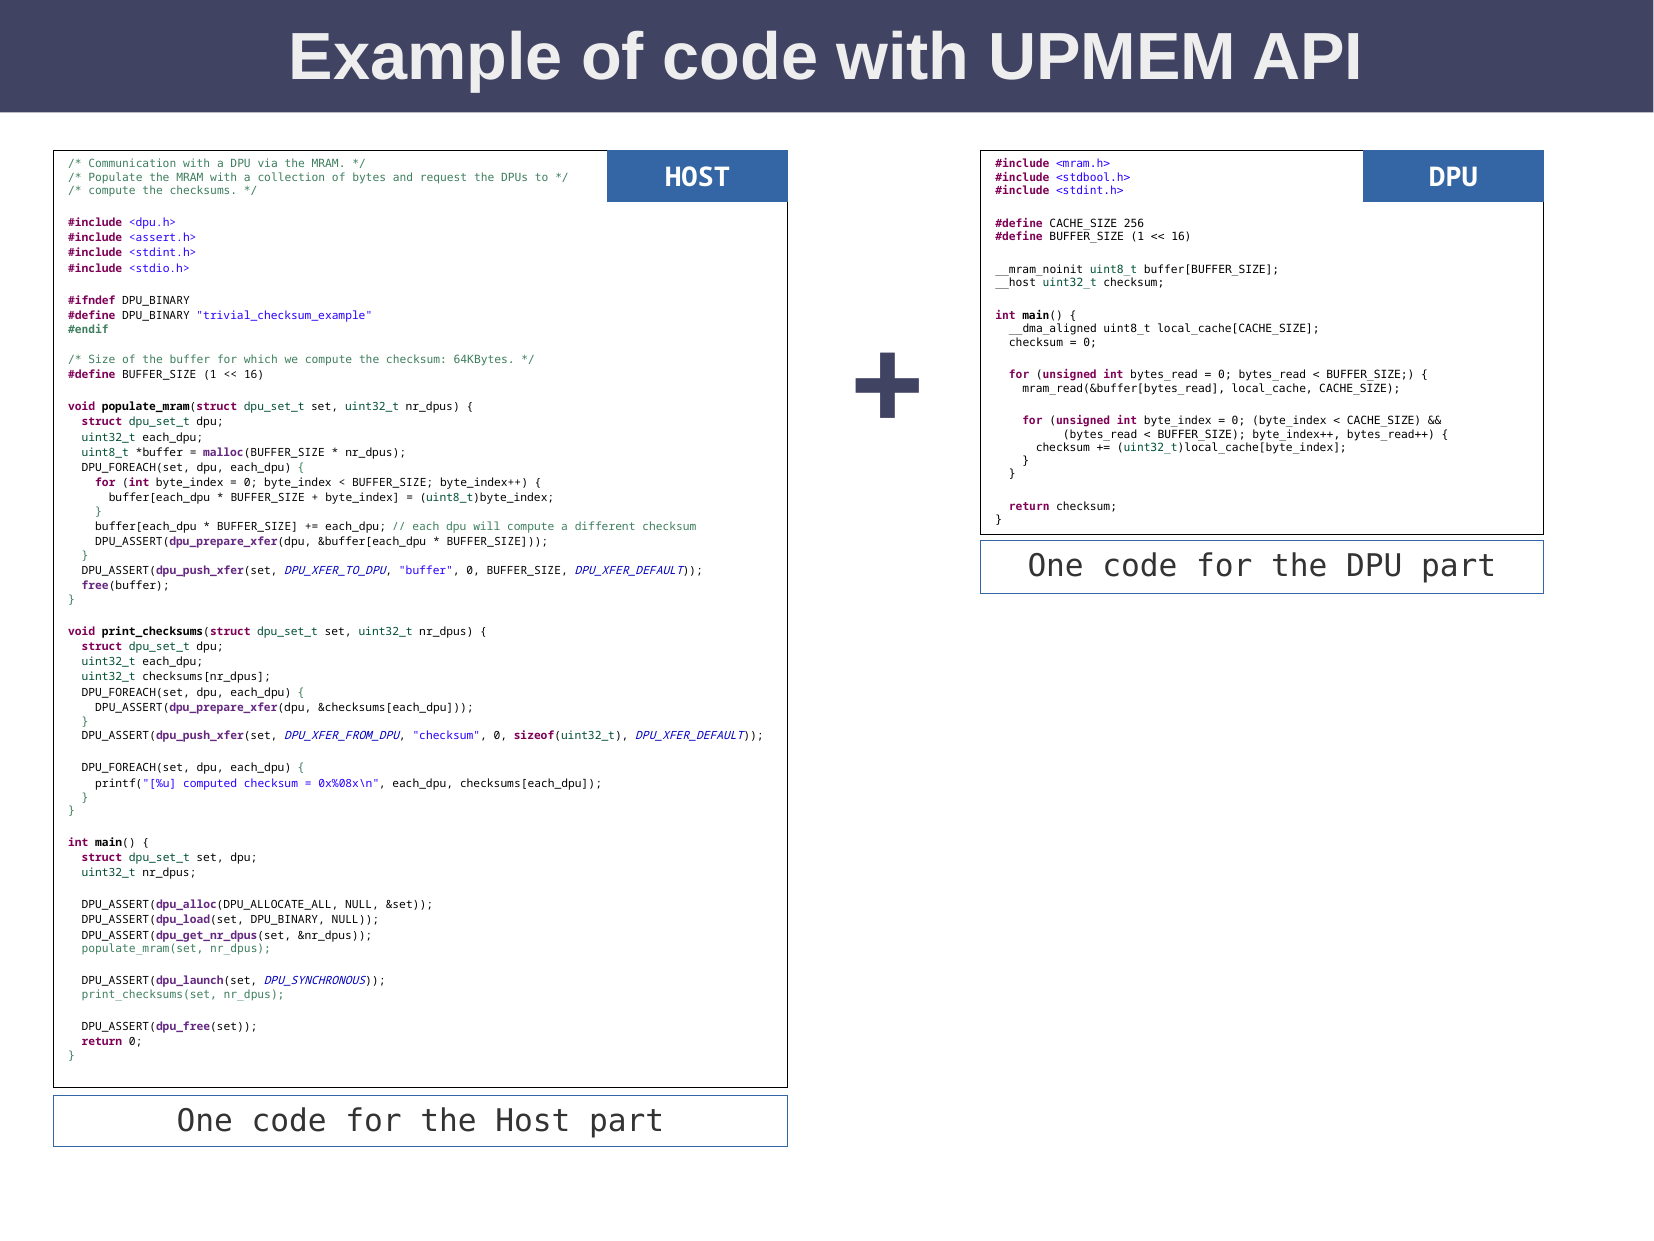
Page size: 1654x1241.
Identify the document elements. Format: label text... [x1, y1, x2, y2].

text_box DPU [1363, 150, 1544, 202]
text_box #include <mram.h> #include <stdbool.h> #include <stdint.h> #define CACHE_SIZE 256 #define BUFFER_SIZE (1 << 16) __mram_noinit uint8_t buffer[BUFFER_SIZE]; __host uint32_t checksum; int main() { __dma_aligned uint8_t local_cache[CACHE_SIZE]; checksum = 0; for (unsigned int bytes_read = 0; bytes_read < BUFFER_SIZE;) { mram_read(&buffer[bytes_read], local_cache, CACHE_SIZE); for (unsigned int byte_index = 0; (byte_index < CACHE_SIZE) && (bytes_read < BUFFER_SIZE); byte_index++, bytes_read++) { checksum += (uint32_t)local_cache[byte_index]; } } return checksum; } [980, 150, 1544, 535]
text_box + [832, 280, 942, 483]
text_box One code for the Host part [53, 1095, 788, 1147]
text_box /* Communication with a DPU via the MRAM. */ /* Populate the MRAM with a collection of bytes and request the DPUs to */ /* compute the checksums. */ #include <dpu.h> #include <assert.h> #include <stdint.h> #include <stdio.h> #ifndef DPU_BINARY #define DPU_BINARY "trivial_checksum_example" #endif /* Size of the buffer for which we compute the checksum: 64KBytes. */ #define BUFFER_SIZE (1 << 16) void populate_mram(struct dpu_set_t set, uint32_t nr_dpus) { struct dpu_set_t dpu; uint32_t each_dpu; uint8_t *buffer = malloc(BUFFER_SIZE * nr_dpus); DPU_FOREACH(set, dpu, each_dpu) { for (int byte_index = 0; byte_index < BUFFER_SIZE; byte_index++) { buffer[each_dpu * BUFFER_SIZE + byte_index] = (uint8_t)byte_index; } buffer[each_dpu * BUFFER_SIZE] += each_dpu; // each dpu will compute a different checksum DPU_ASSERT(dpu_prepare_xfer(dpu, &buffer[each_dpu * BUFFER_SIZE])); } DPU_ASSERT(dpu_push_xfer(set, DPU_XFER_TO_DPU, "buffer", 0, BUFFER_SIZE, DPU_XFER_DEFAULT)); free(buffer); } void print_checksums(struct dpu_set_t set, uint32_t nr_dpus) { struct dpu_set_t dpu; uint32_t each_dpu; uint32_t checksums[nr_dpus]; DPU_FOREACH(set, dpu, each_dpu) { DPU_ASSERT(dpu_prepare_xfer(dpu, &checksums[each_dpu])); } DPU_ASSERT(dpu_push_xfer(set, DPU_XFER_FROM_DPU, "checksum", 0, sizeof(uint32_t), DPU_XFER_DEFAULT)); DPU_FOREACH(set, dpu, each_dpu) { printf("[%u] computed checksum = 0x%08x\n", each_dpu, checksums[each_dpu]); } } int main() { struct dpu_set_t set, dpu; uint32_t nr_dpus; DPU_ASSERT(dpu_alloc(DPU_ALLOCATE_ALL, NULL, &set)); DPU_ASSERT(dpu_load(set, DPU_BINARY, NULL)); DPU_ASSERT(dpu_get_nr_dpus(set, &nr_dpus)); populate_mram(set, nr_dpus); DPU_ASSERT(dpu_launch(set, DPU_SYNCHRONOUS)); print_checksums(set, nr_dpus); DPU_ASSERT(dpu_free(set)); return 0; } [53, 150, 788, 1088]
text_box Example of code with UPMEM API [0, 0, 1654, 113]
text_box HOST [607, 150, 788, 202]
text_box One code for the DPU part [980, 540, 1544, 594]
